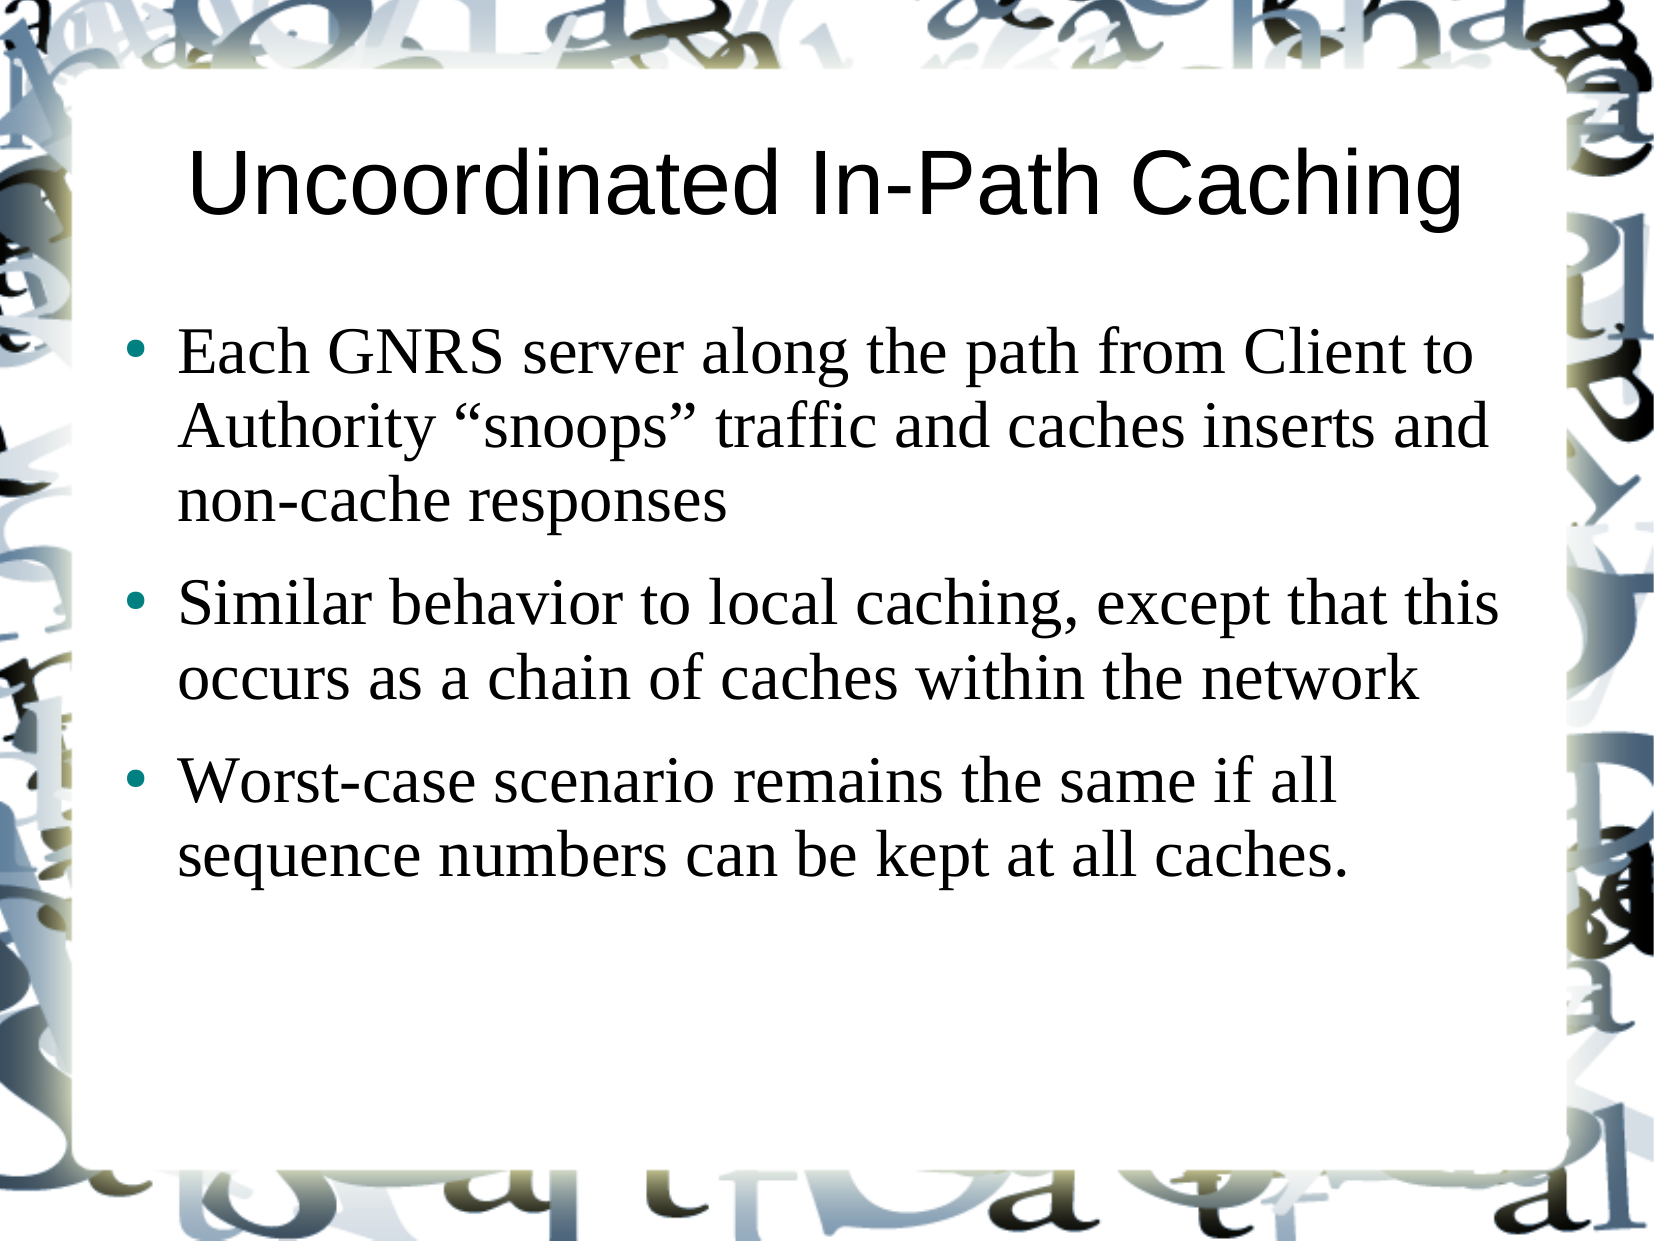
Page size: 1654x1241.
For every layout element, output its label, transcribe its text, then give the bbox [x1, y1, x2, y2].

title Uncoordinated In-Path Caching [82, 78, 1571, 287]
picture [0, 0, 1654, 1241]
list Each GNRS server along the path from Client to Authority “snoops” traffic and caches inserts and non-cache responses Similar behavior to local caching, except that this occurs as a chain of caches within the network Worst-case scenario remains the same if all sequence numbers can be kept at all caches. [106, 313, 1530, 1034]
